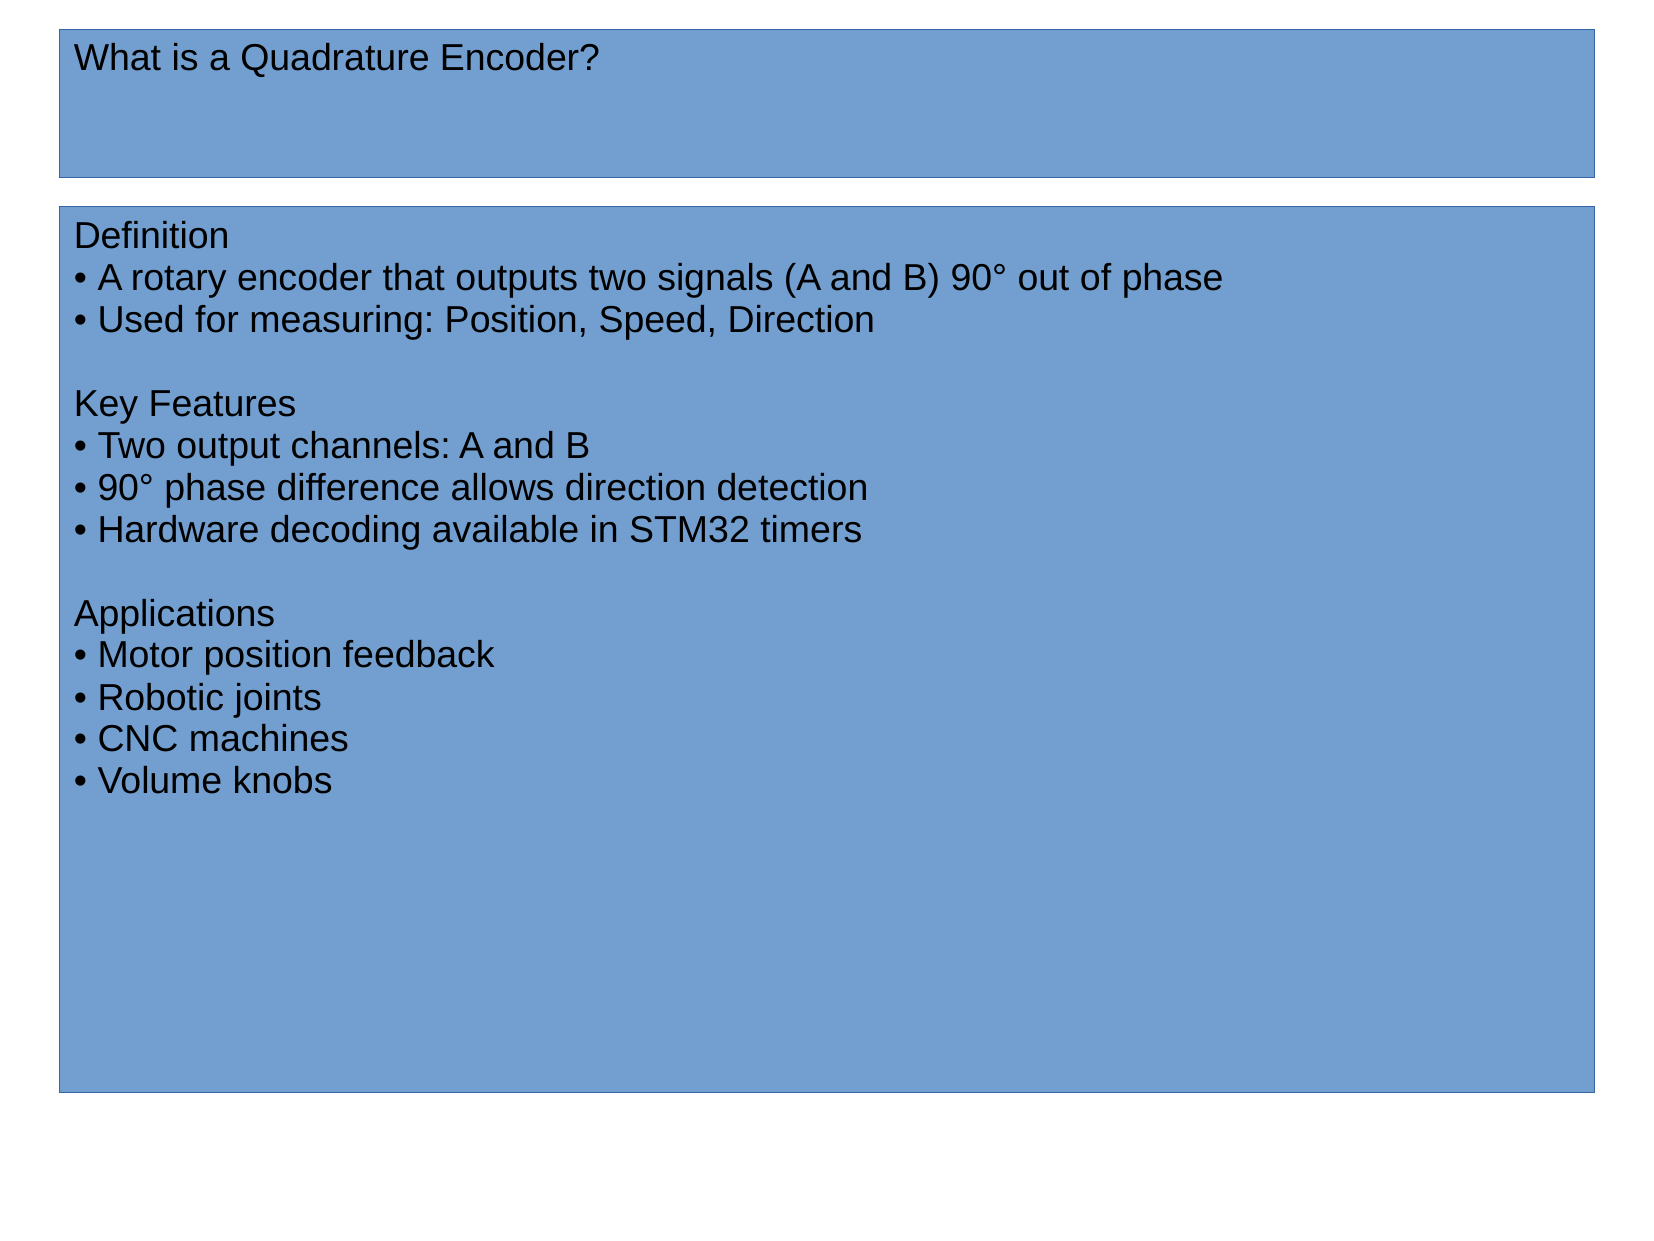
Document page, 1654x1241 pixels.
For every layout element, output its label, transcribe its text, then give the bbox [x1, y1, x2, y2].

text_box What is a Quadrature Encoder? [59, 29, 1595, 178]
text_box Definition • A rotary encoder that outputs two signals (A and B) 90° out of phase • Used for measuring: Position, Speed, Direction Key Features • Two output channels: A and B • 90° phase difference allows direction detection • Hardware decoding available in STM32 timers Applications • Motor position feedback • Robotic joints • CNC machines • Volume knobs [59, 206, 1595, 1093]
